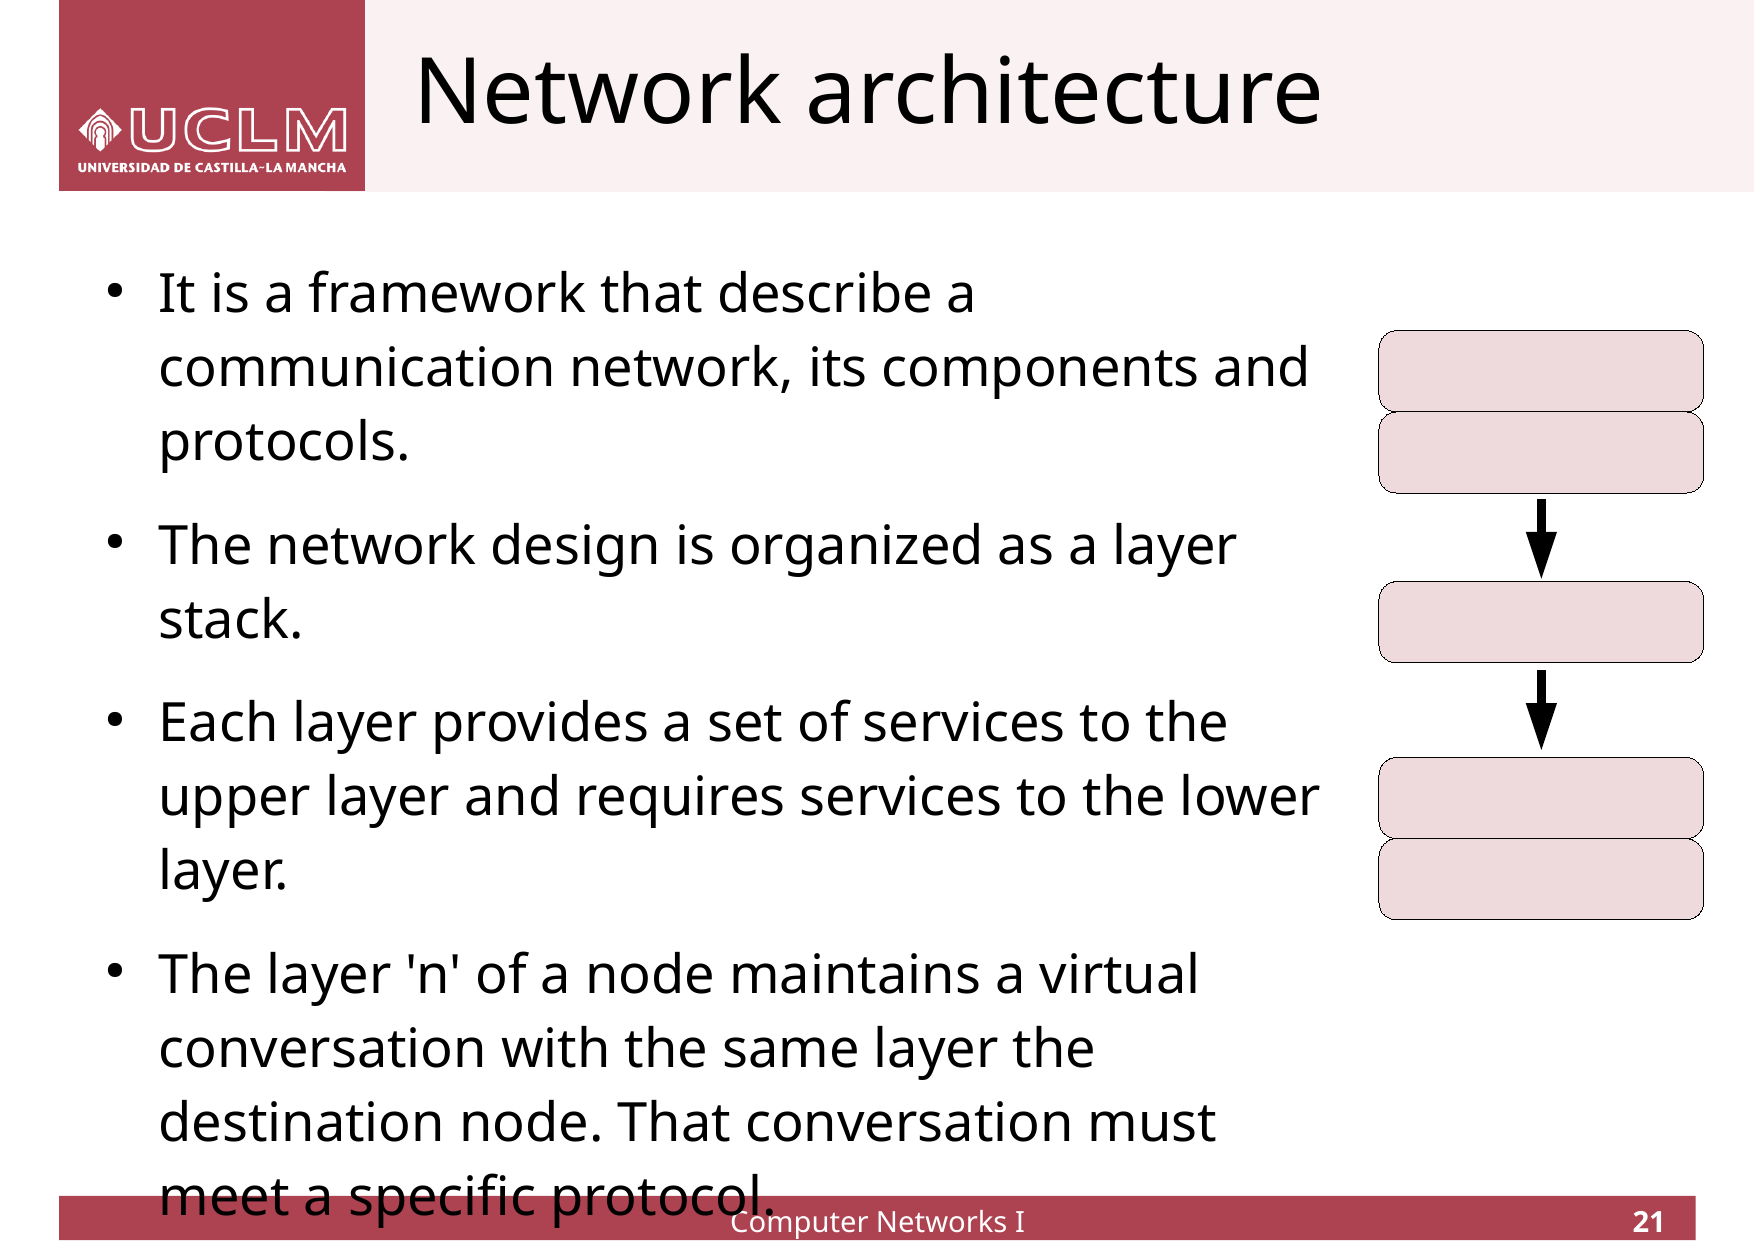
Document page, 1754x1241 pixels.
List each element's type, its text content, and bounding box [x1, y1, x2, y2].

text_box [1378, 757, 1704, 920]
list It is a framework that describe a communication network, its components and protocols. The network design is organized as a layer stack. Each layer provides a set of services to the upper layer and requires services to the lower layer. The layer 'n' of a node maintains a virtual conversation with the same layer the destination node. That conversation must meet a specific protocol. [87, 254, 1351, 1074]
title Network architecture [413, 0, 1667, 198]
text_box [1378, 581, 1704, 663]
text_box [1378, 330, 1704, 494]
picture [59, 0, 365, 191]
